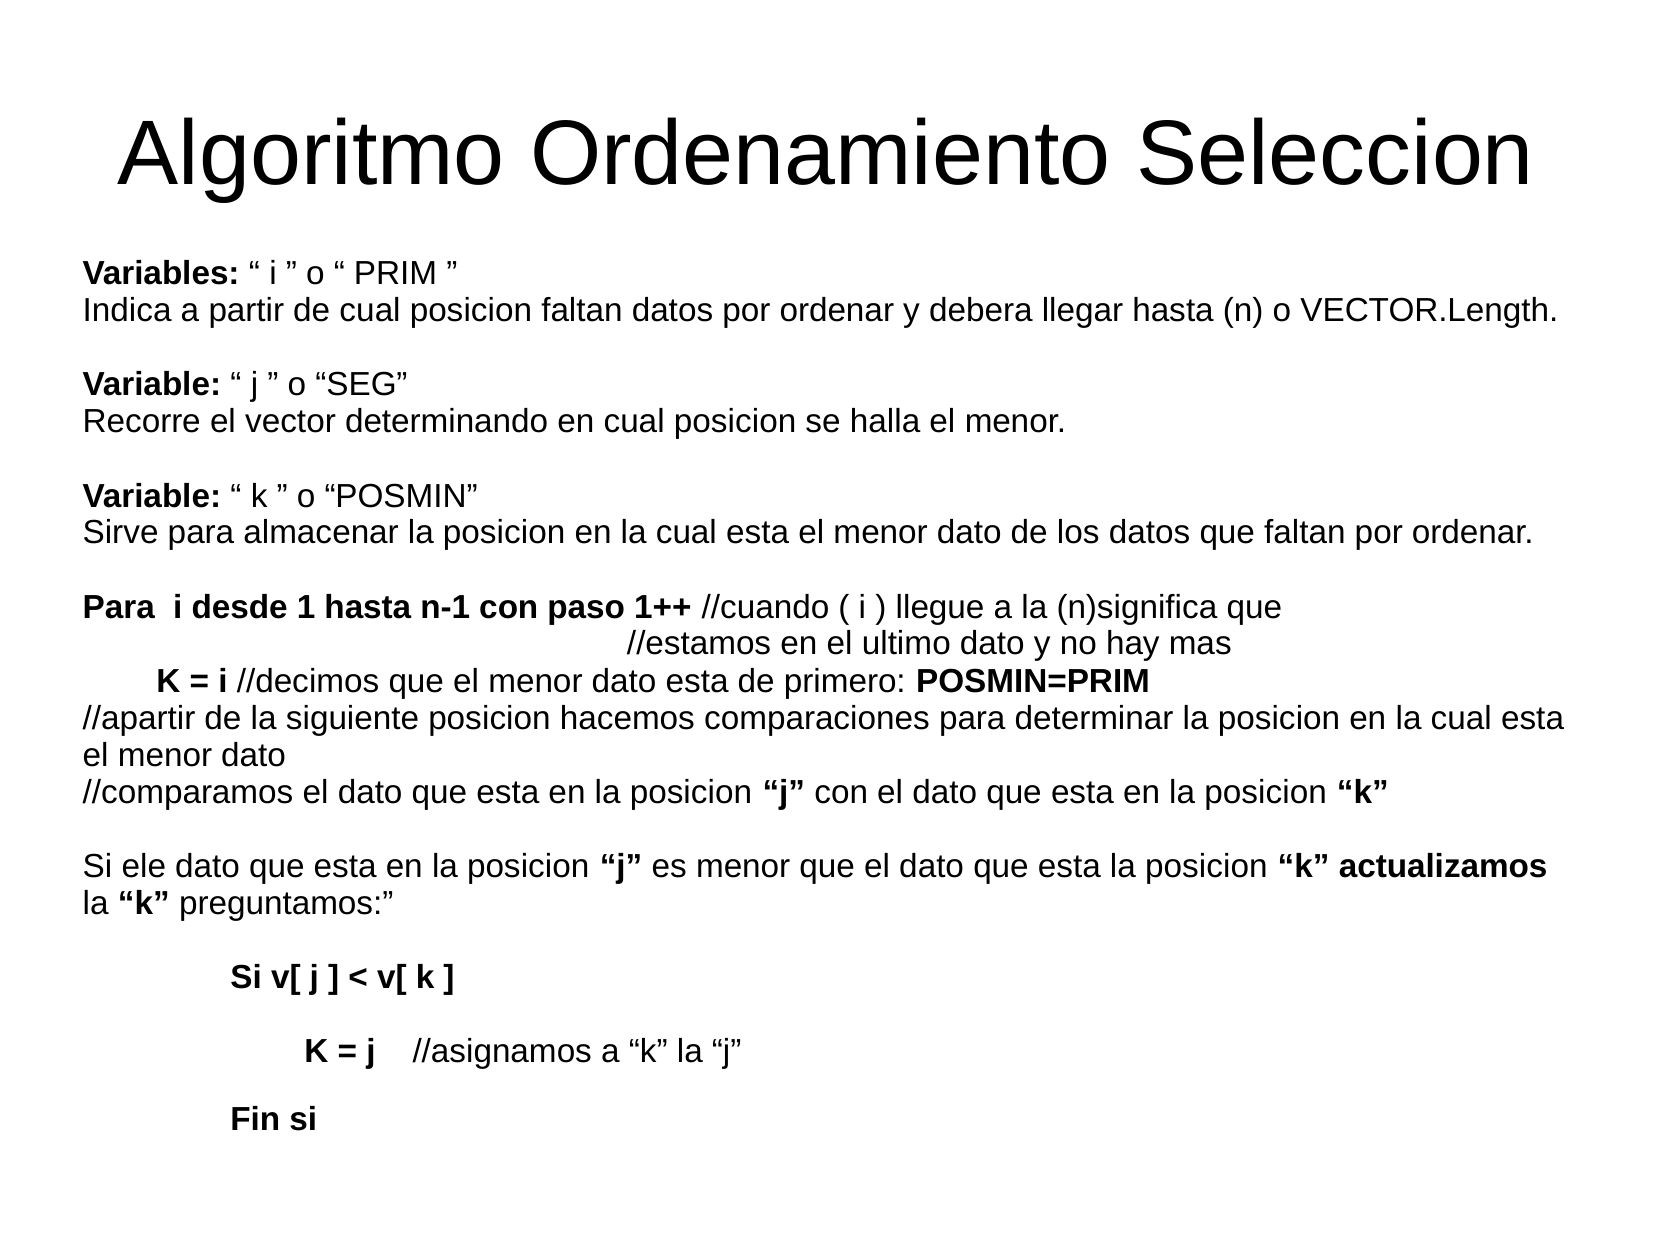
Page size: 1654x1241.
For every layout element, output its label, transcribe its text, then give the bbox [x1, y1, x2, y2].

subtitle Variables: “ i ” o “ PRIM ” Indica a partir de cual posicion faltan datos por ordenar y debera llegar hasta (n) o VECTOR.Length. Variable: “ j ” o “SEG” Recorre el vector determinando en cual posicion se halla el menor. Variable: “ k ” o “POSMIN” Sirve para almacenar la posicion en la cual esta el menor dato de los datos que faltan por ordenar. Para i desde 1 hasta n-1 con paso 1++ //cuando ( i ) llegue a la (n)significa que //estamos en el ultimo dato y no hay mas K = i //decimos que el menor dato esta de primero: POSMIN=PRIM //apartir de la siguiente posicion hacemos comparaciones para determinar la posicion en la cual esta el menor dato //comparamos el dato que esta en la posicion “j” con el dato que esta en la posicion “k” Si ele dato que esta en la posicion “j” es menor que el dato que esta la posicion “k” actualizamos la “k” preguntamos:” Si v[ j ] < v[ k ] K = j //asignamos a “k” la “j” Fin si [82, 246, 1571, 1153]
title Algoritmo Ordenamiento Seleccion [82, 49, 1571, 246]
